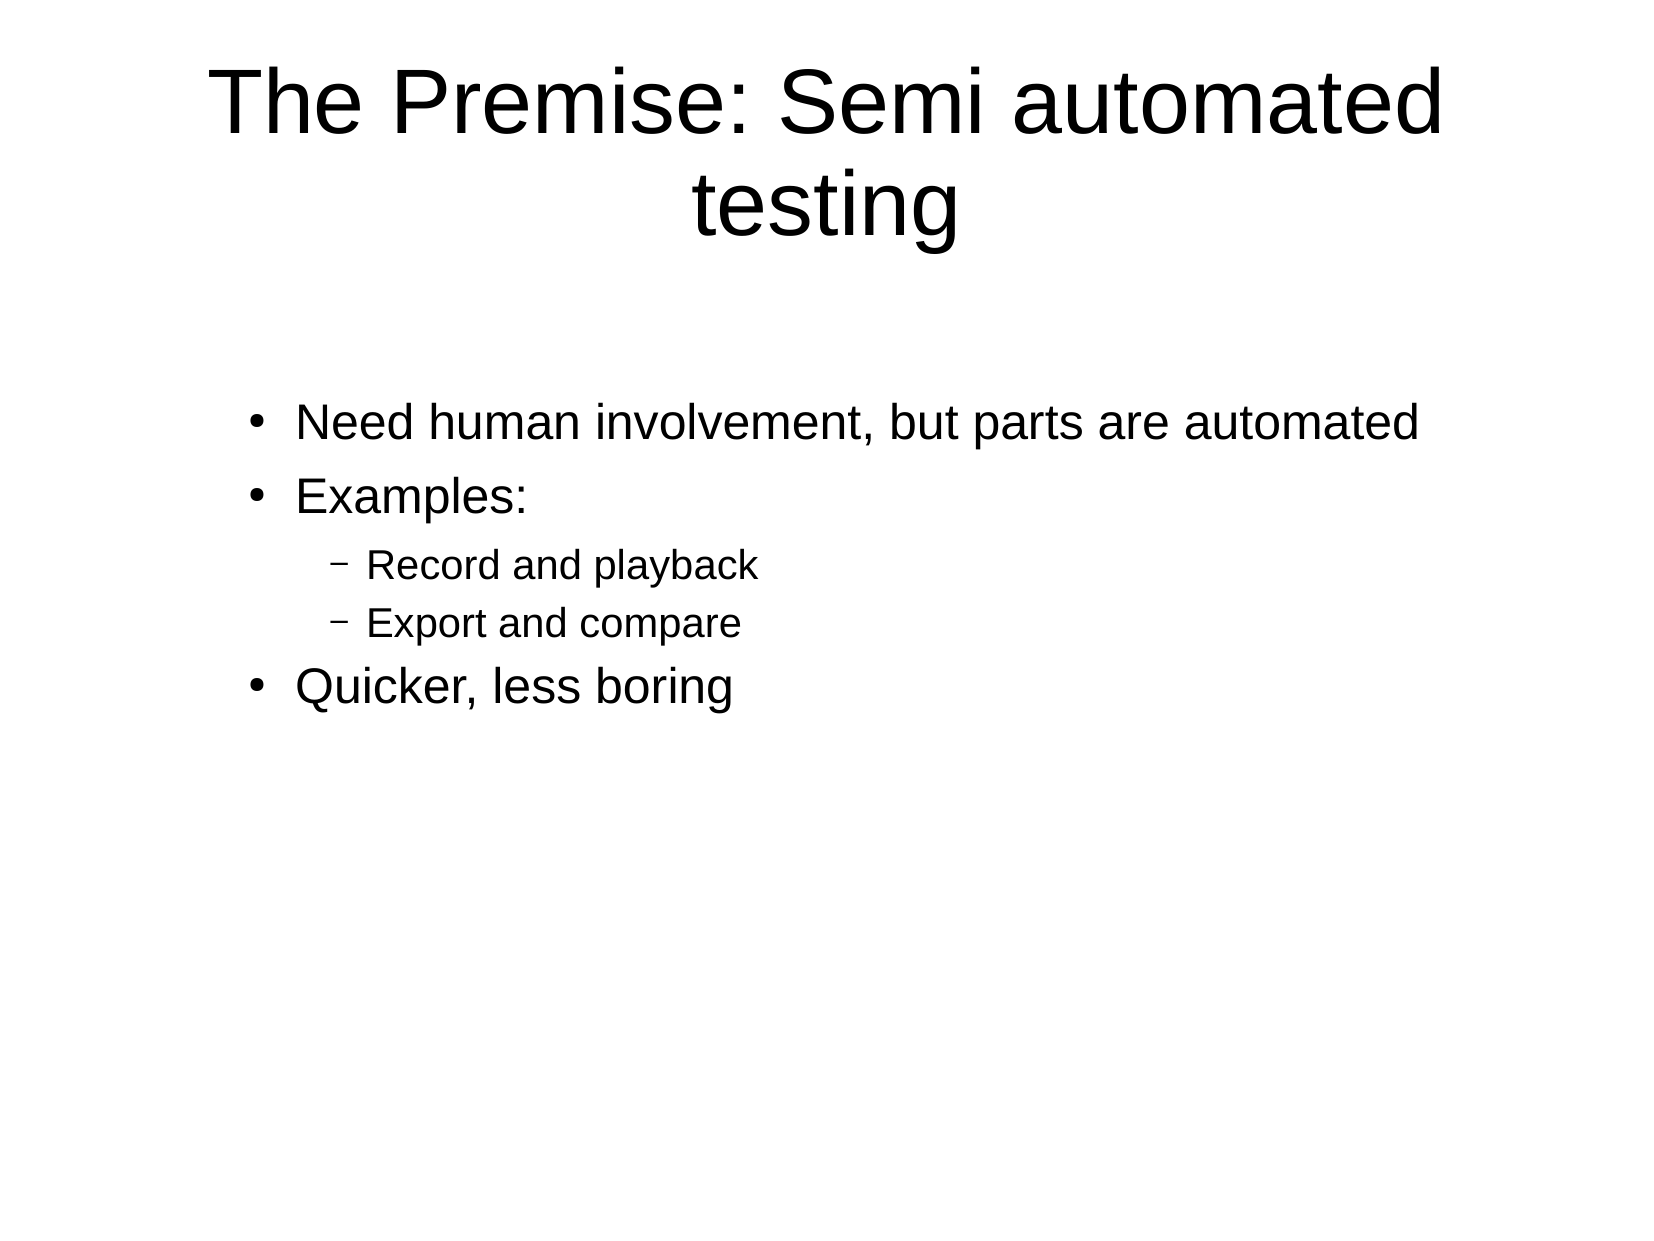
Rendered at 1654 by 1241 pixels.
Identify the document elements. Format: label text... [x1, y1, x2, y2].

list Need human involvement, but parts are automated Examples: Record and playback Export and compare Quicker, less boring [82, 290, 1571, 1109]
title The Premise: Semi automated testing [82, 49, 1571, 257]
